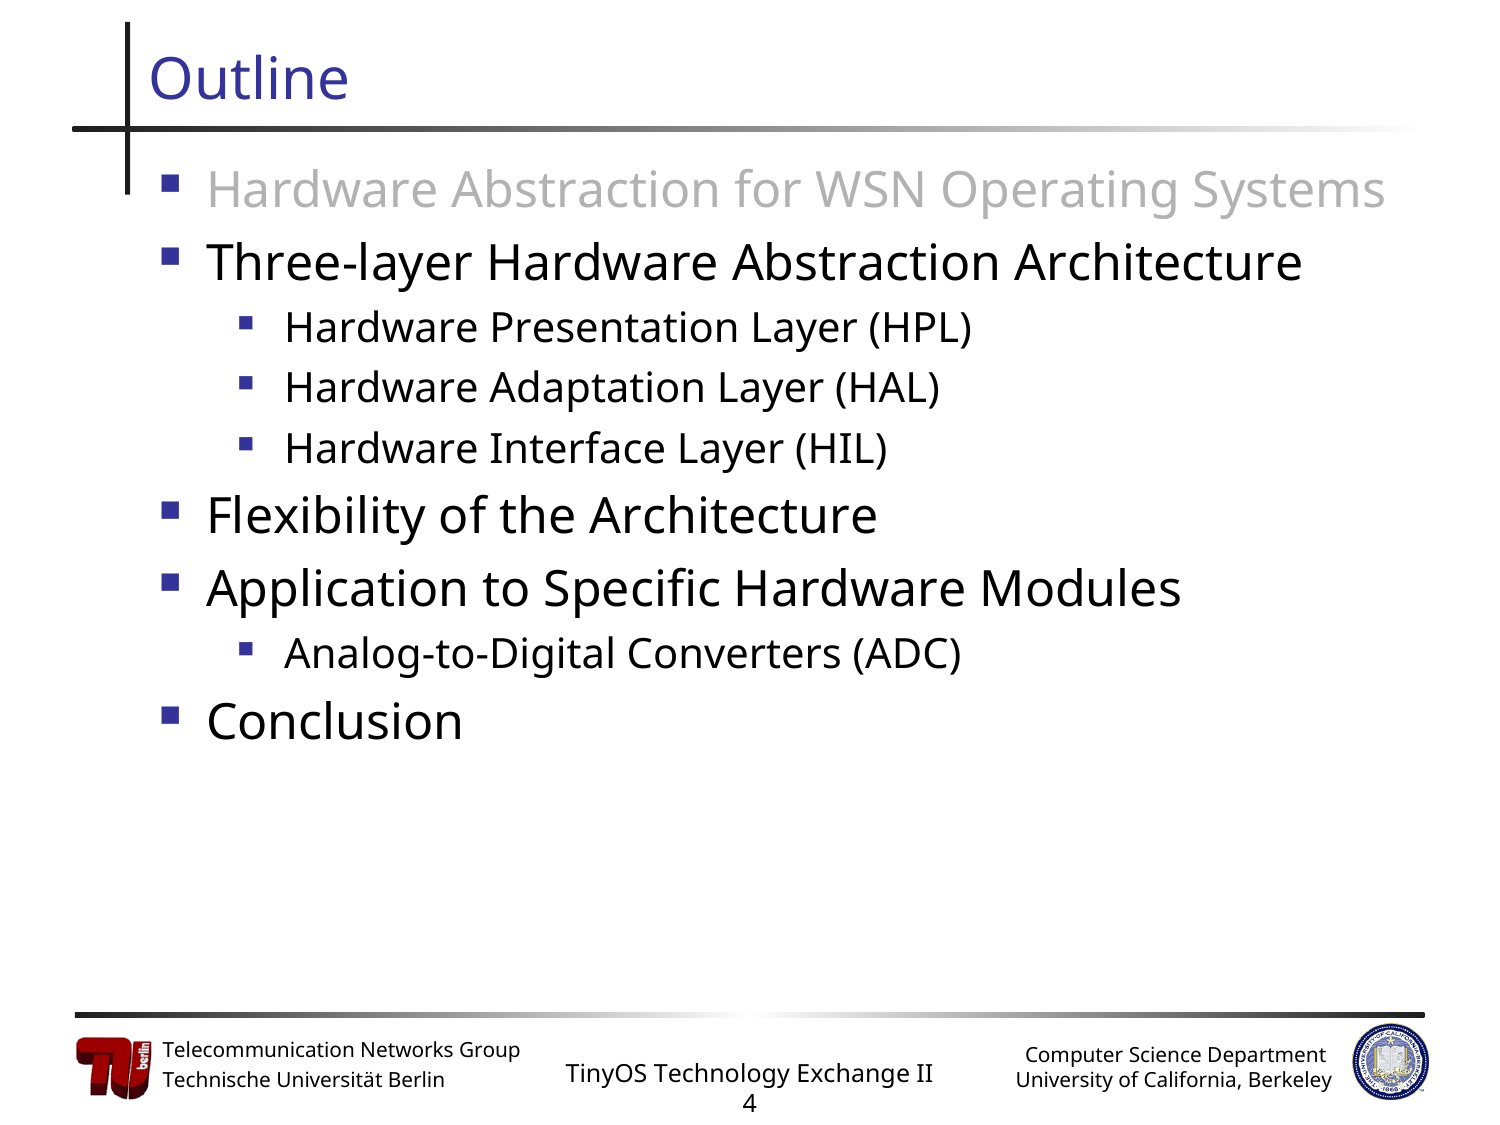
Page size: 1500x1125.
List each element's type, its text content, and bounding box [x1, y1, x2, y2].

picture [75, 1036, 152, 1100]
title Outline [134, 24, 1468, 119]
list Hardware Abstraction for WSN Operating Systems Three-layer Hardware Abstraction Architecture Hardware Presentation Layer (HPL) Hardware Adaptation Layer (HAL) Hardware Interface Layer (HIL) Flexibility of the Architecture Application to Specific Hardware Modules Analog-to-Digital Converters (ADC) Conclusion [144, 149, 1428, 1002]
picture [1352, 1023, 1429, 1100]
